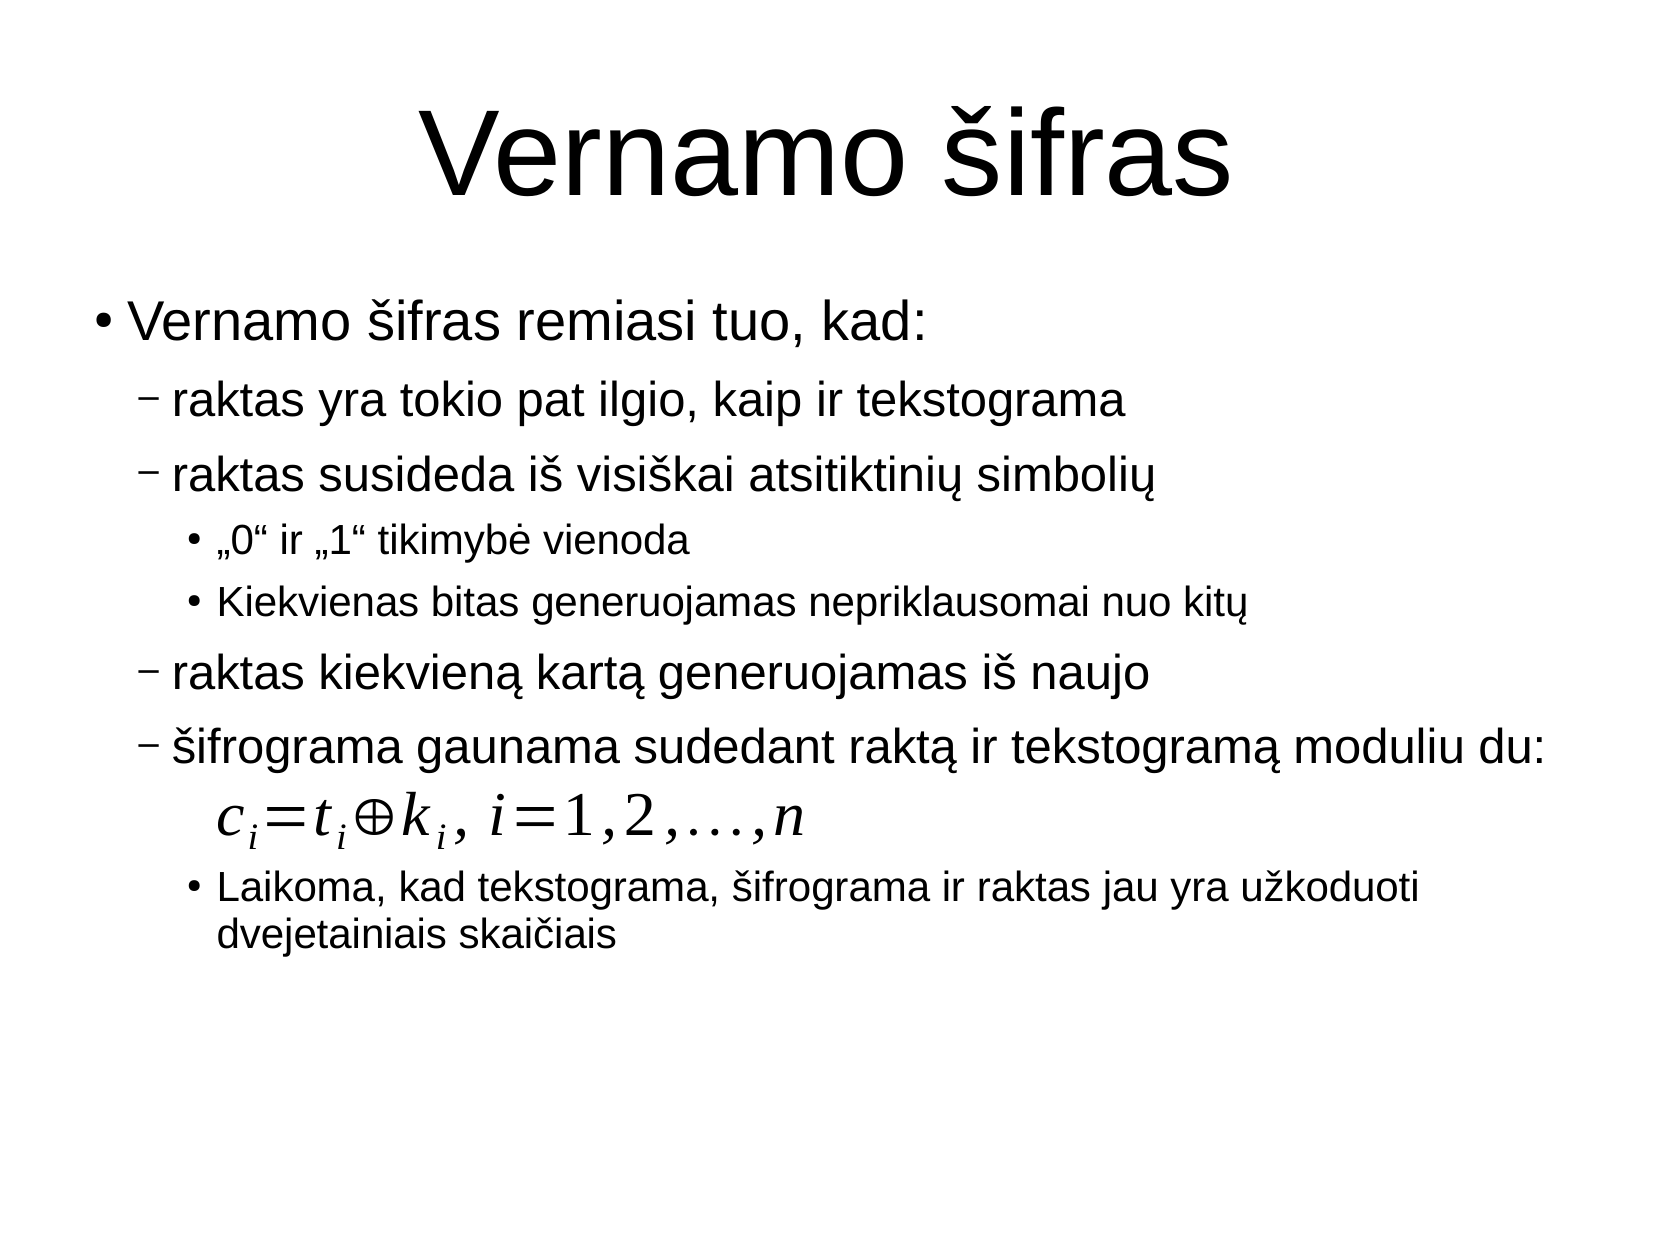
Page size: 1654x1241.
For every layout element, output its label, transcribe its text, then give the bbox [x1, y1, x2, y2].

list Vernamo šifras remiasi tuo, kad: raktas yra tokio pat ilgio, kaip ir tekstograma raktas susideda iš visiškai atsitiktinių simbolių „0“ ir „1“ tikimybė vienoda Kiekvienas bitas generuojamas nepriklausomai nuo kitų raktas kiekvieną kartą generuojamas iš naujo šifrograma gaunama sudedant raktą ir tekstogramą moduliu du: Laikoma, kad tekstograma, šifrograma ir raktas jau yra užkoduoti dvejetainiais skaičiais [82, 290, 1571, 1010]
title Vernamo šifras [82, 49, 1571, 257]
chart [208, 779, 813, 858]
